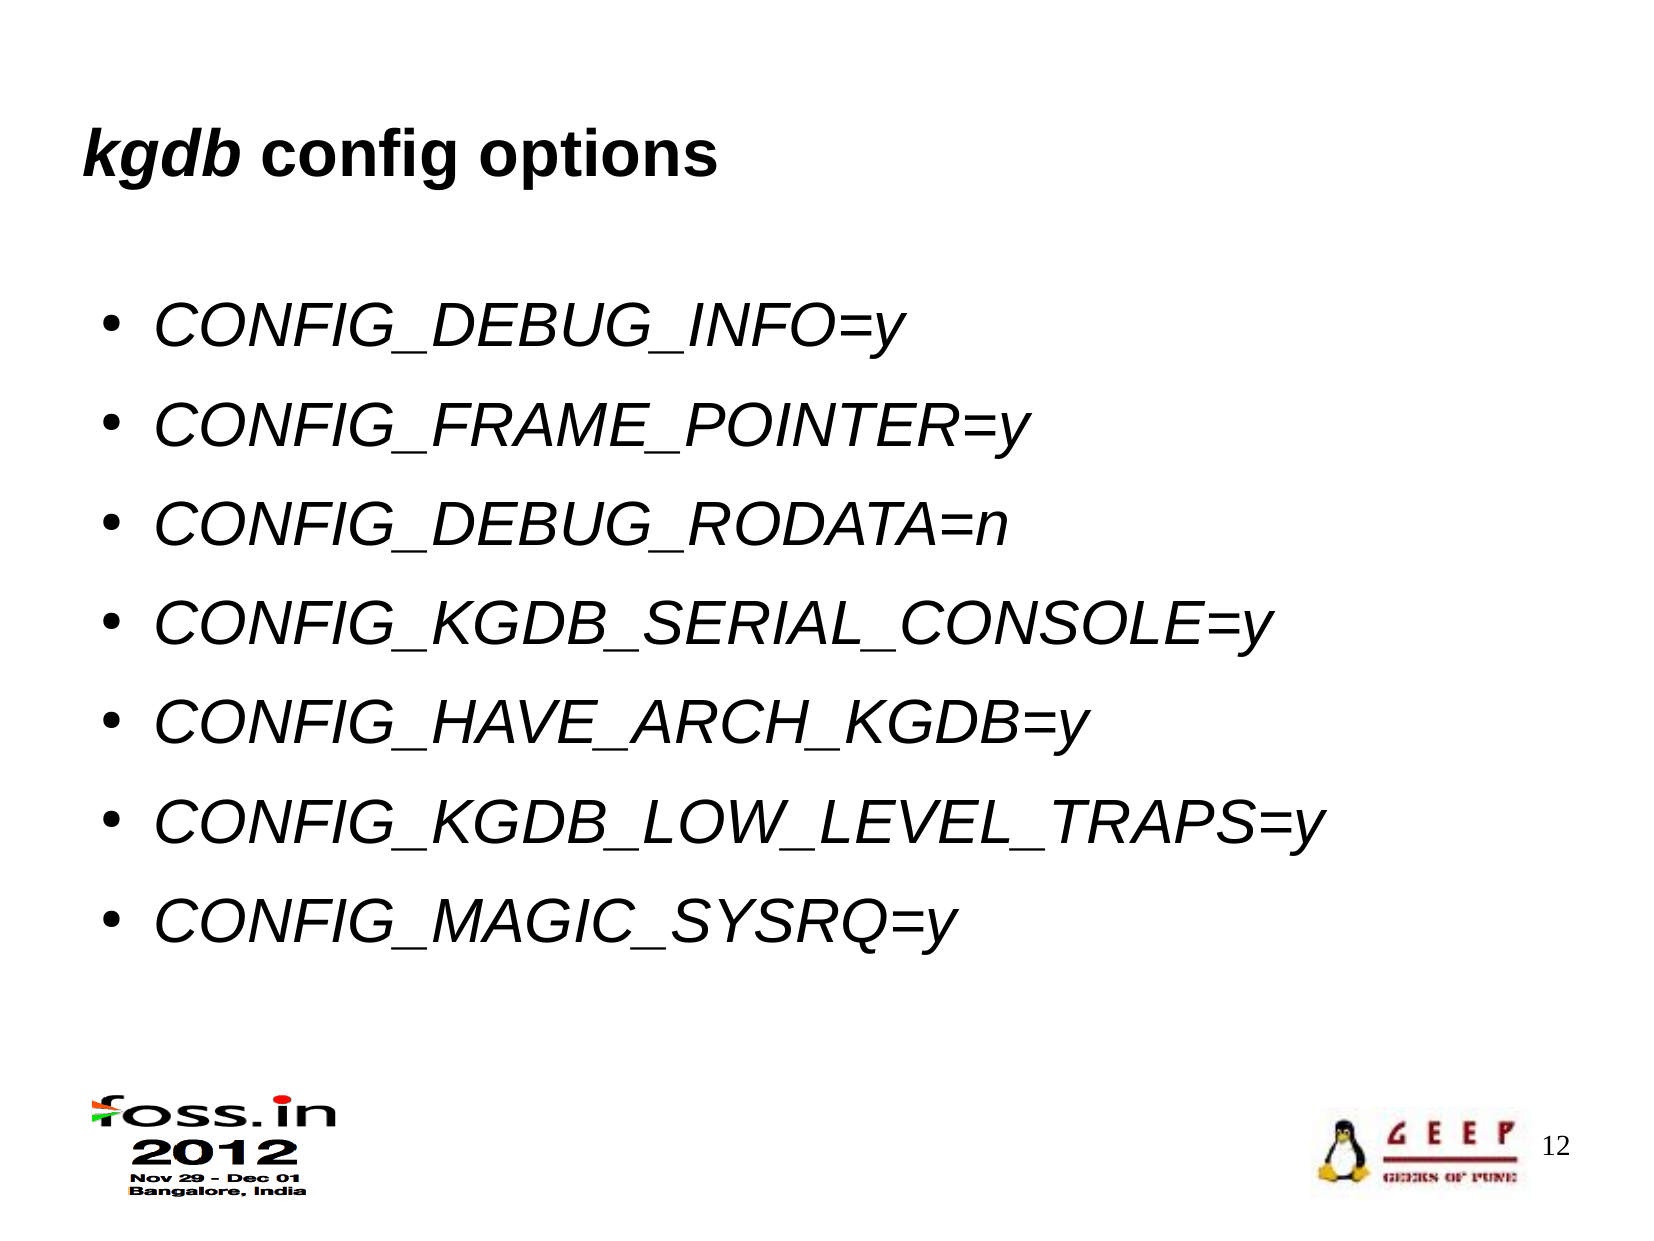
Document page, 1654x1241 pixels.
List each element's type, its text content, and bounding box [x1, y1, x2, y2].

title kgdb config options [82, 49, 1571, 257]
picture [1311, 1107, 1532, 1199]
picture [82, 1086, 343, 1205]
list CONFIG_DEBUG_INFO=y CONFIG_FRAME_POINTER=y CONFIG_DEBUG_RODATA=n CONFIG_KGDB_SERIAL_CONSOLE=y CONFIG_HAVE_ARCH_KGDB=y CONFIG_KGDB_LOW_LEVEL_TRAPS=y CONFIG_MAGIC_SYSRQ=y [82, 290, 1571, 1109]
